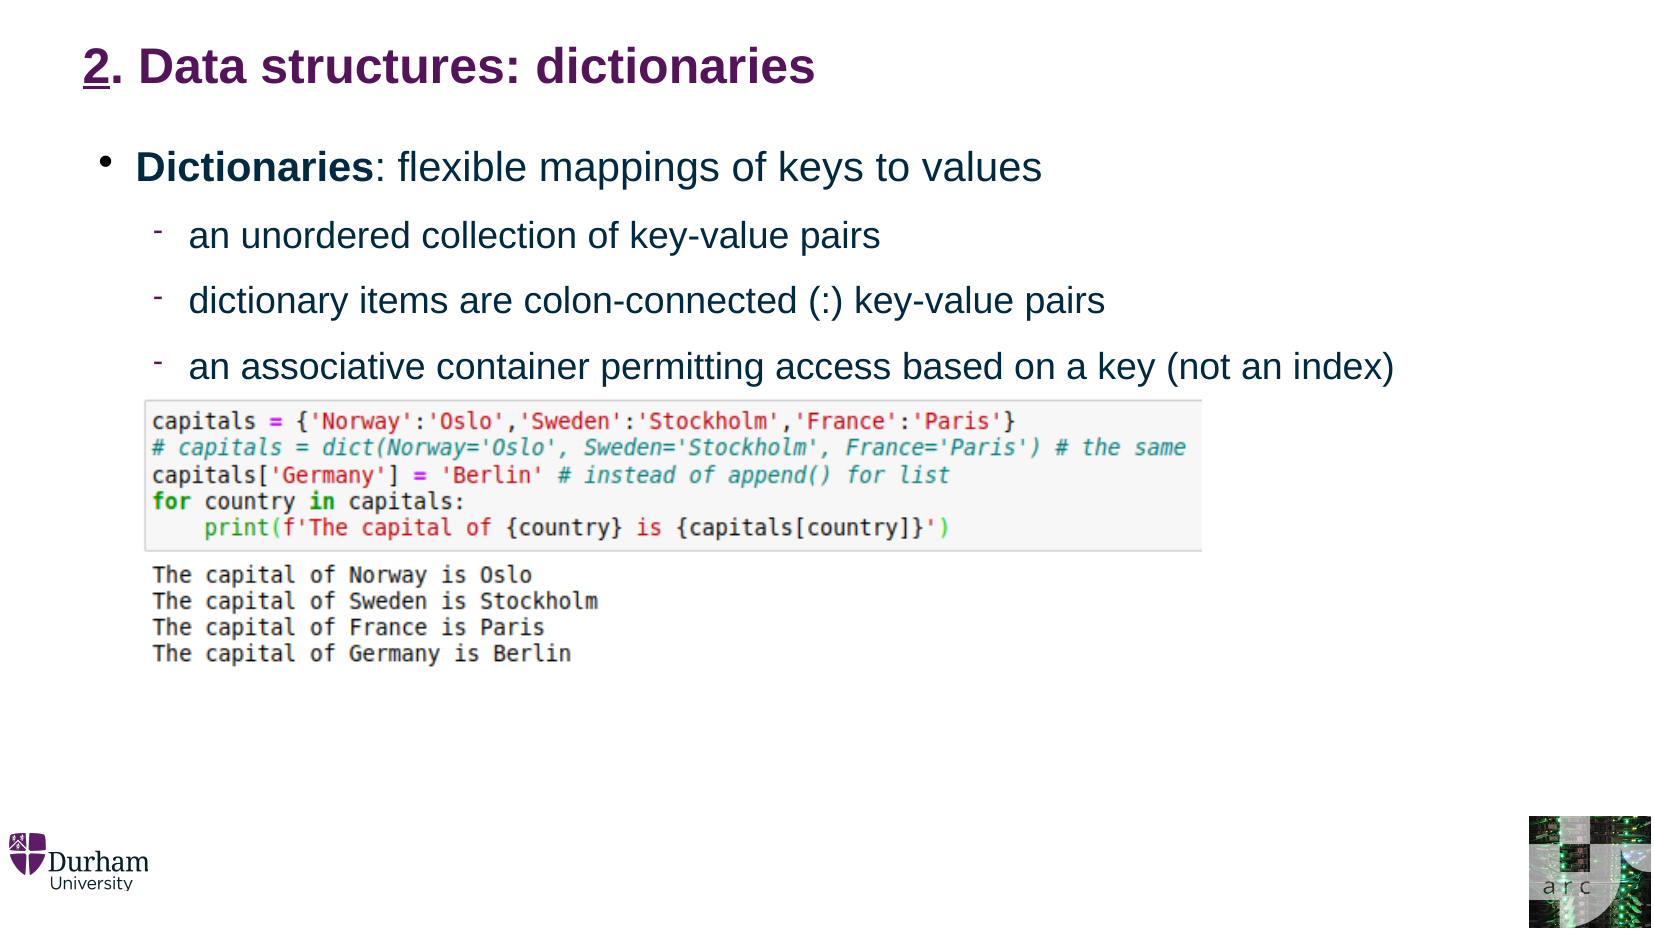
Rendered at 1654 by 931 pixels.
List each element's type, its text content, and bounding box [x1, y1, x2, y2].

picture [9, 833, 148, 891]
list Dictionaries: flexible mappings of keys to values an unordered collection of key-value pairs dictionary items are colon-connected (:) key-value pairs an associative container permitting access based on a key (not an index) [82, 141, 1571, 745]
picture [138, 395, 1202, 678]
picture [1529, 816, 1651, 928]
title 2. Data structures: dictionaries [82, 36, 1571, 93]
